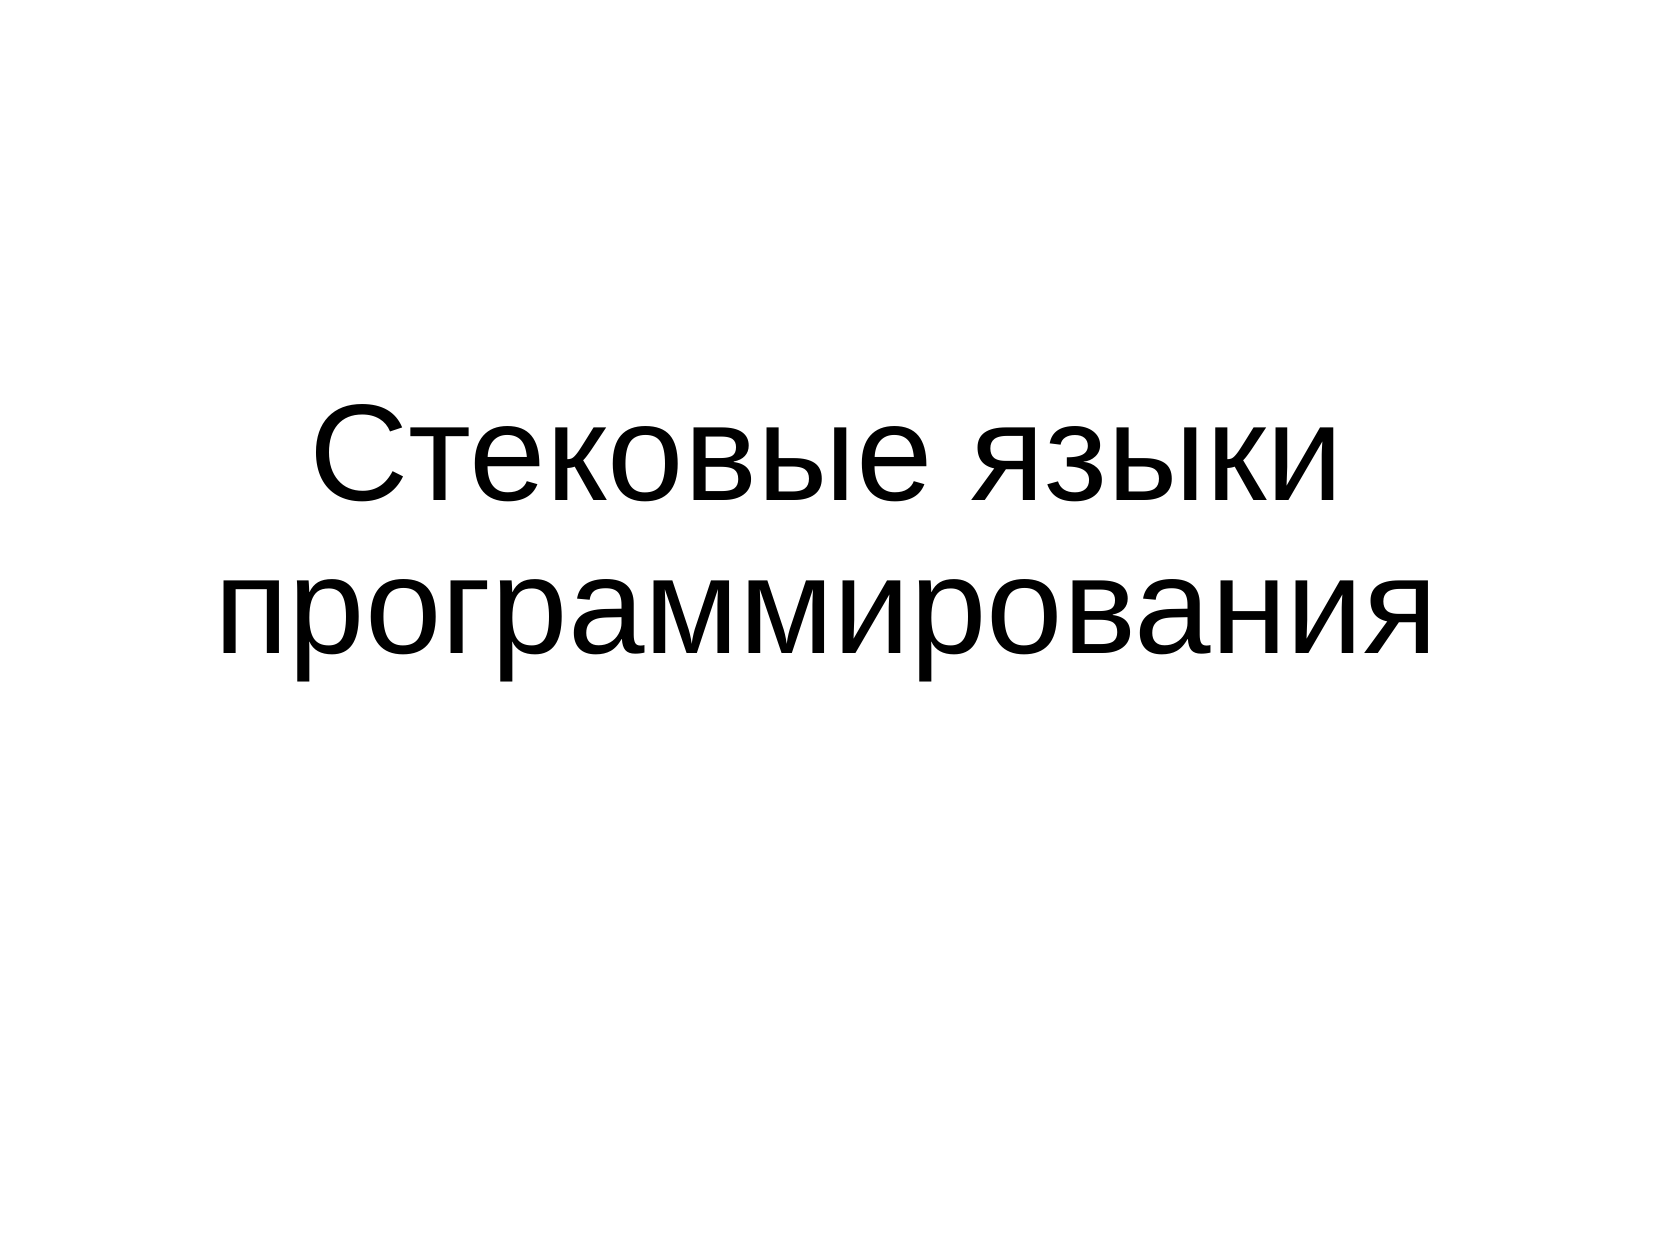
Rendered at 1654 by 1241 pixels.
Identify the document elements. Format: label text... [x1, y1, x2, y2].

subtitle Стековые языки программирования [82, 49, 1571, 1010]
